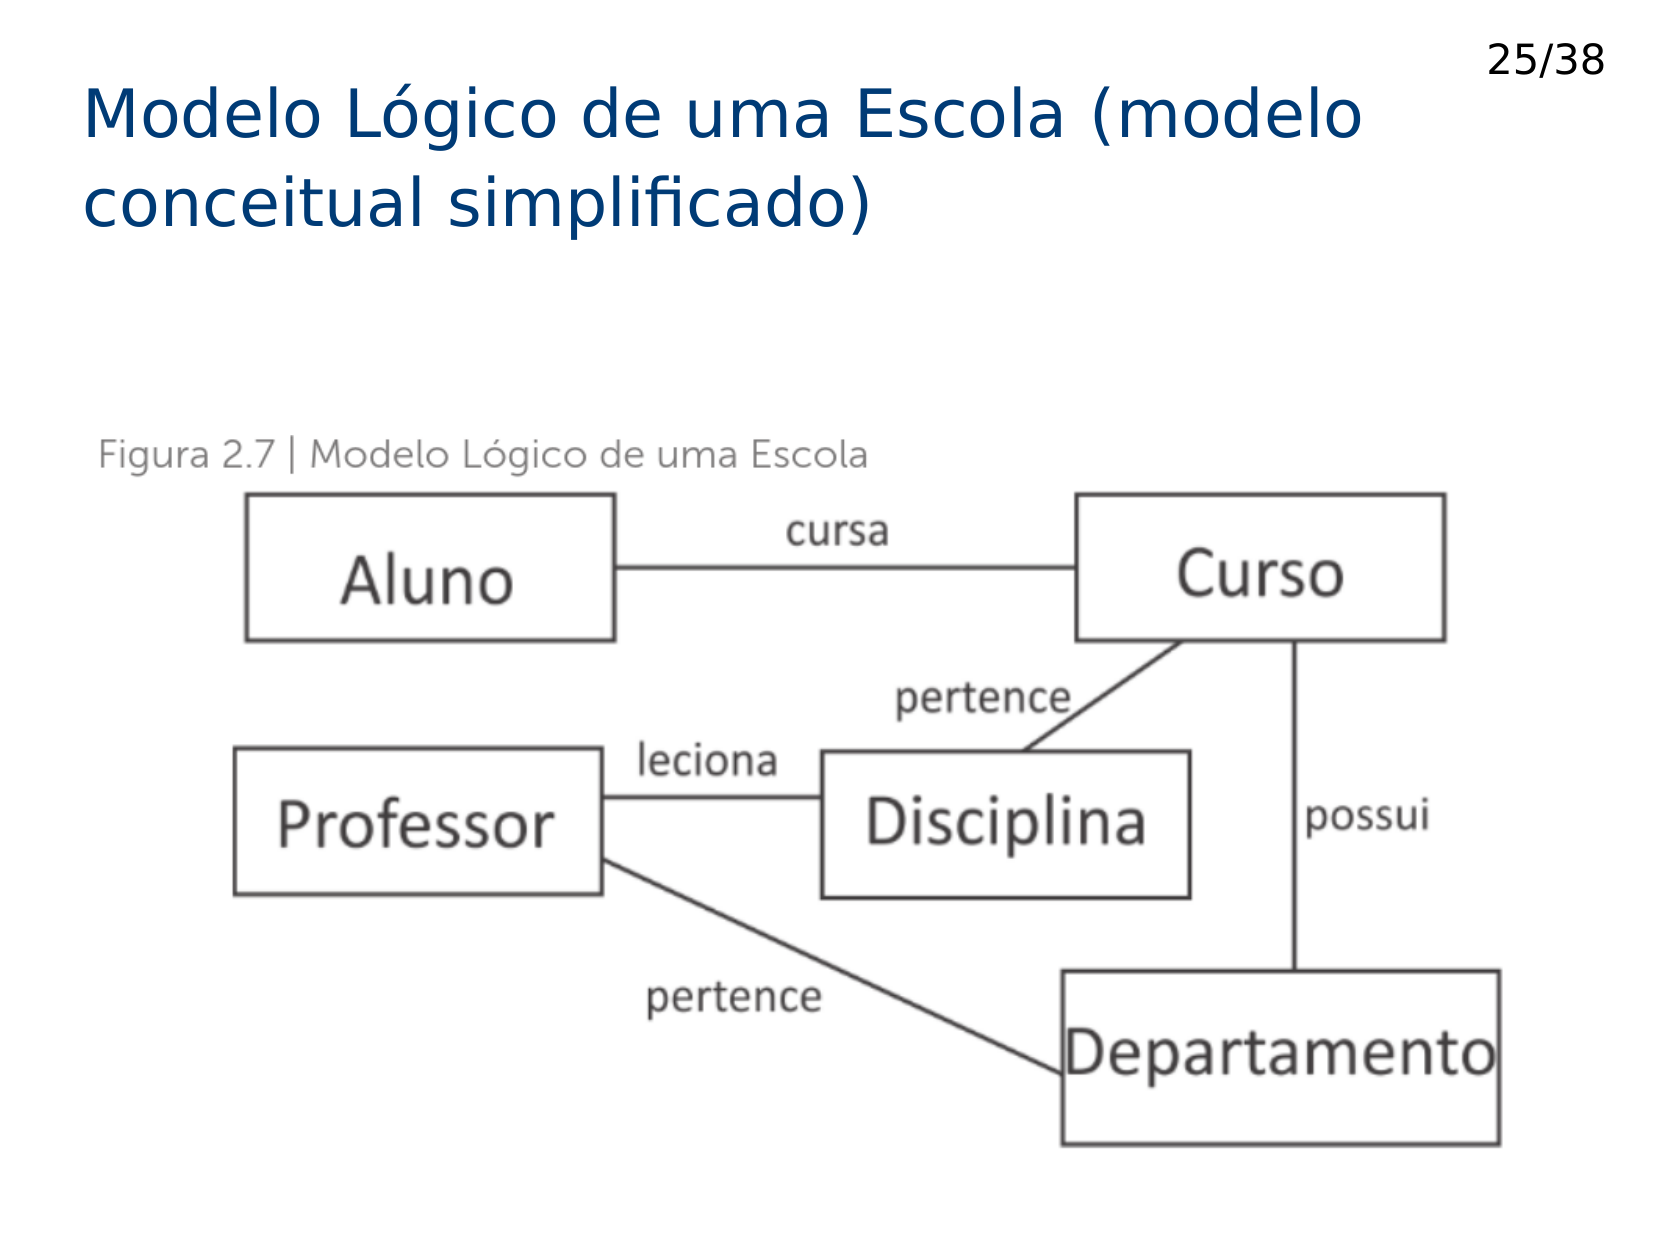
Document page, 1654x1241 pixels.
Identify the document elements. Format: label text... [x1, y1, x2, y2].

picture [100, 435, 1506, 1153]
title Modelo Lógico de uma Escola (modelo conceitual simplificado) [82, 82, 1571, 224]
